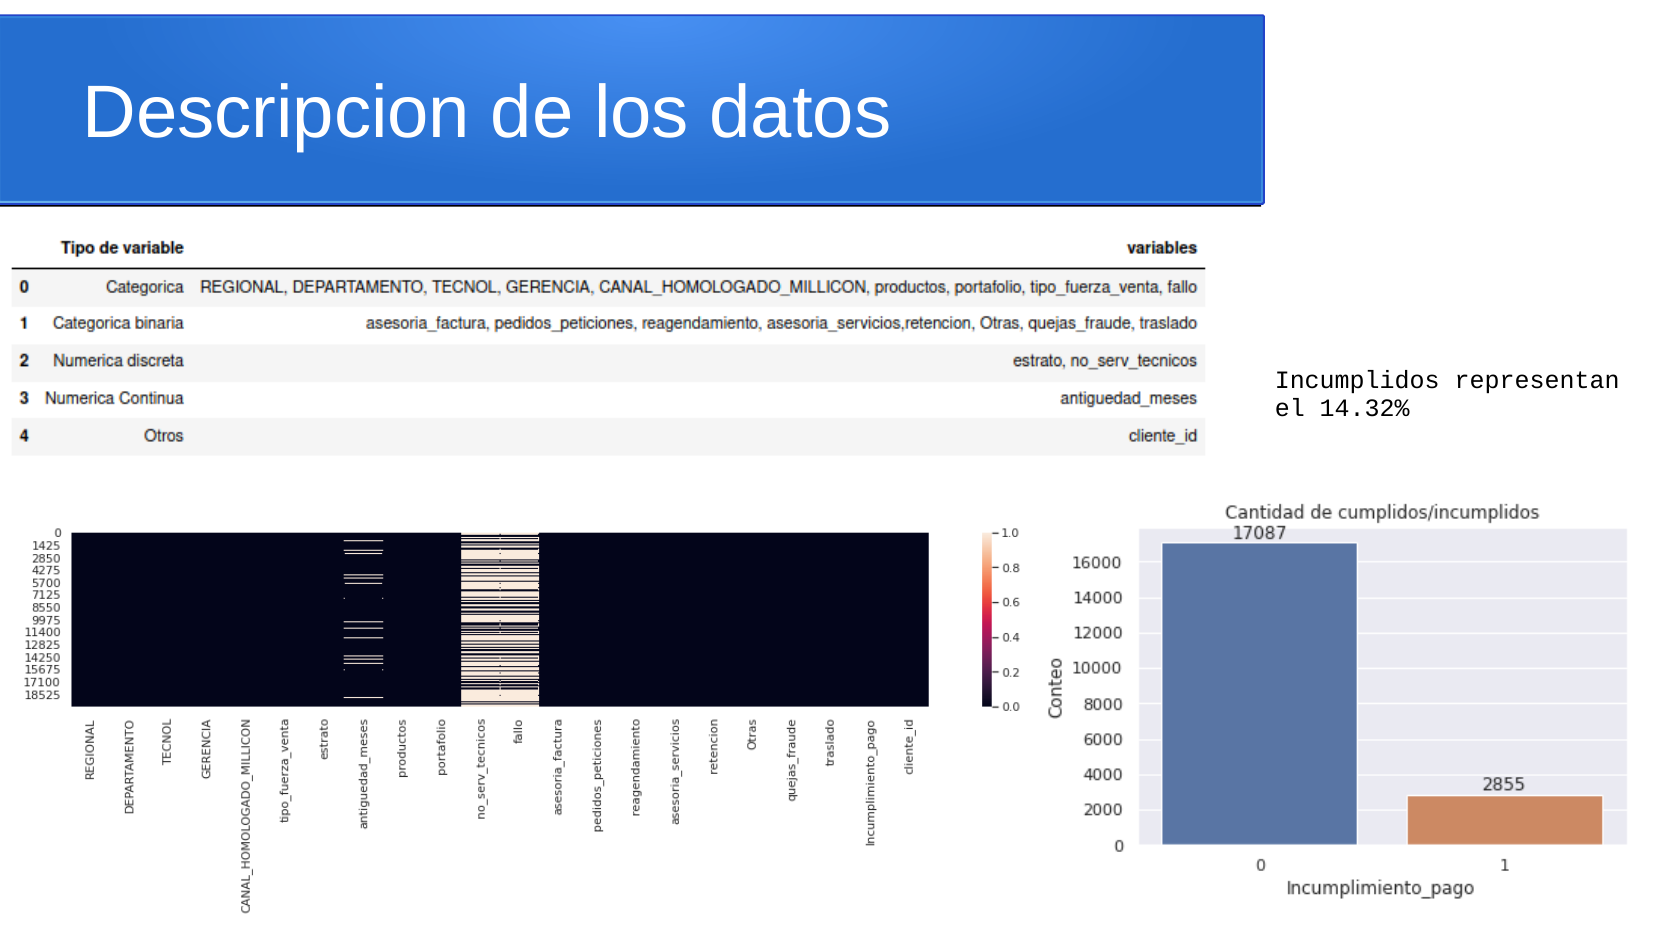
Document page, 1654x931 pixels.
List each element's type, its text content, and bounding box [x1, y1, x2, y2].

picture [3, 225, 1216, 470]
title Descripcion de los datos [82, 35, 1235, 189]
picture [1037, 494, 1636, 909]
text_box Incumplidos representan el 14.32% [1260, 360, 1645, 432]
picture [16, 521, 1027, 920]
